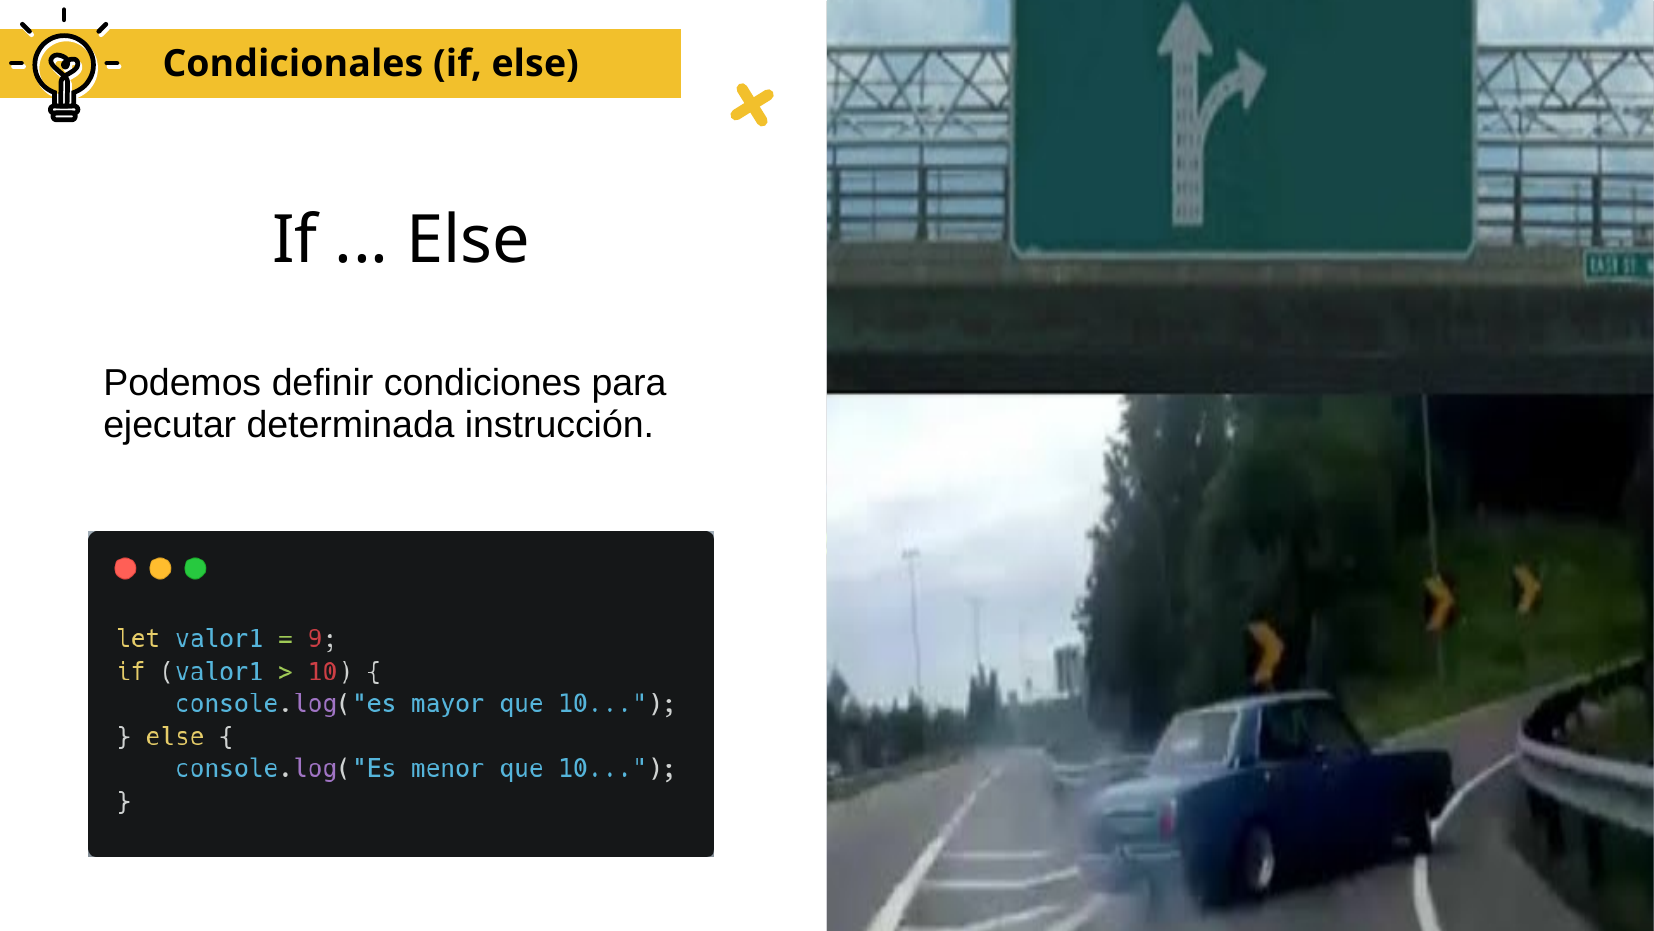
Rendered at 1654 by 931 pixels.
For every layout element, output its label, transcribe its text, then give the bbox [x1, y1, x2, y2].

text_box Condicionales (if, else) [147, 29, 621, 96]
text_box Podemos definir condiciones para ejecutar determinada instrucción. [88, 354, 709, 473]
picture [88, 531, 714, 857]
text_box If ... Else [24, 147, 778, 325]
picture [826, 0, 1654, 931]
